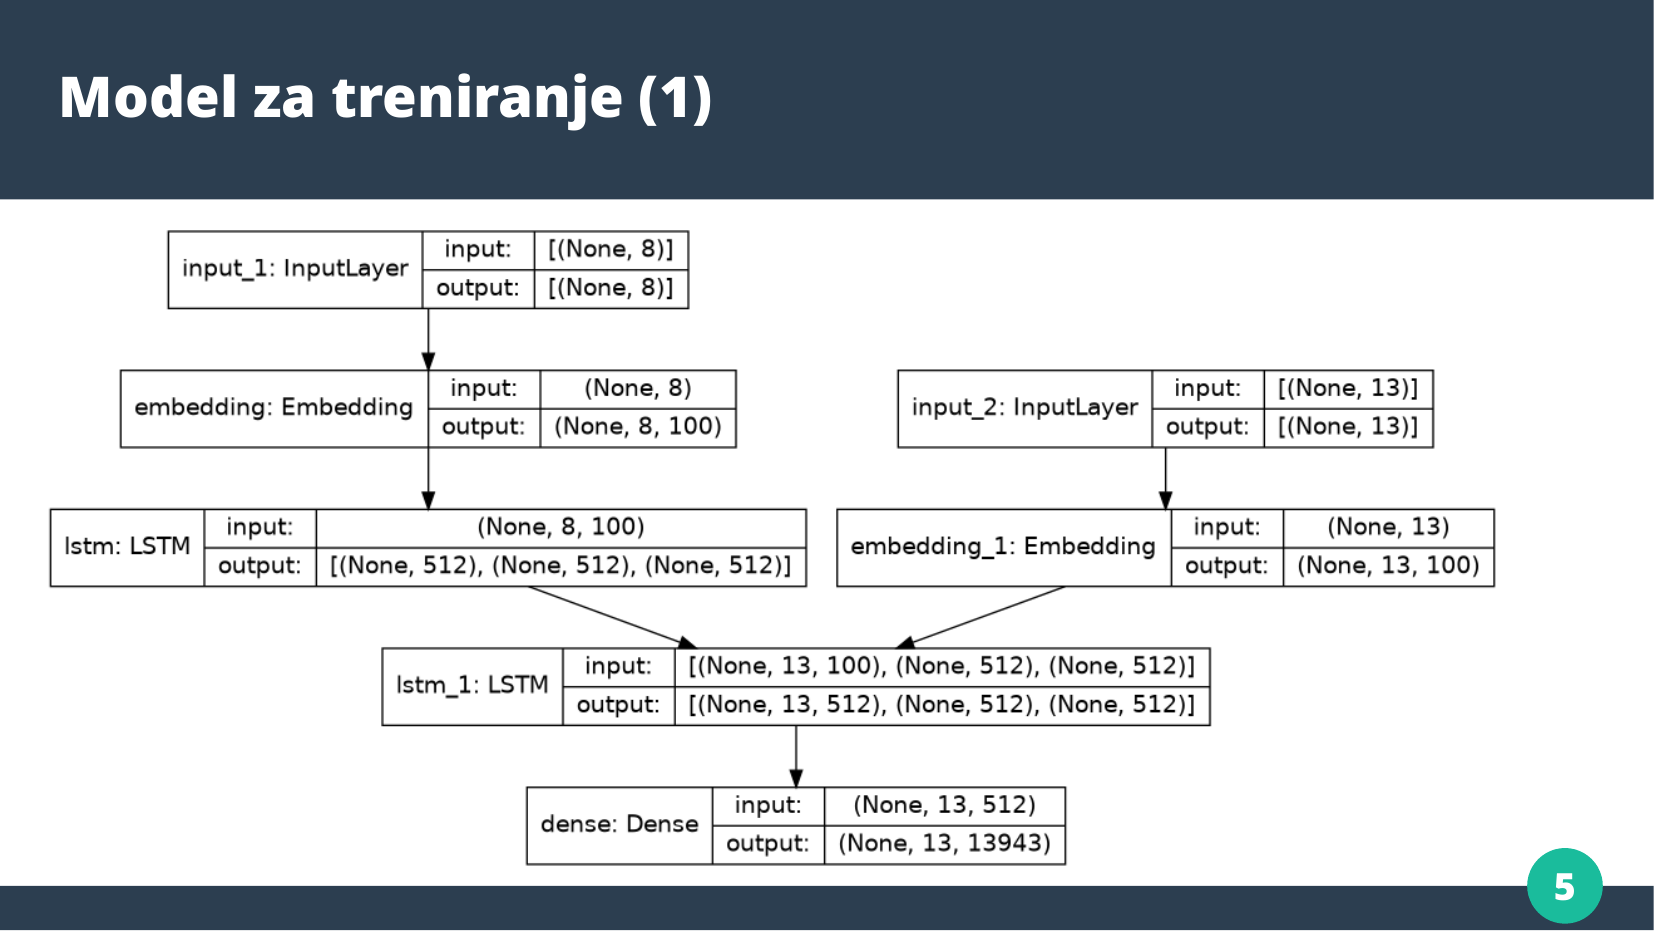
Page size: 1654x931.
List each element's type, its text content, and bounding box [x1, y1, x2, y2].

picture [44, 224, 1501, 872]
title Model za treniranje (1) [59, 37, 1595, 156]
